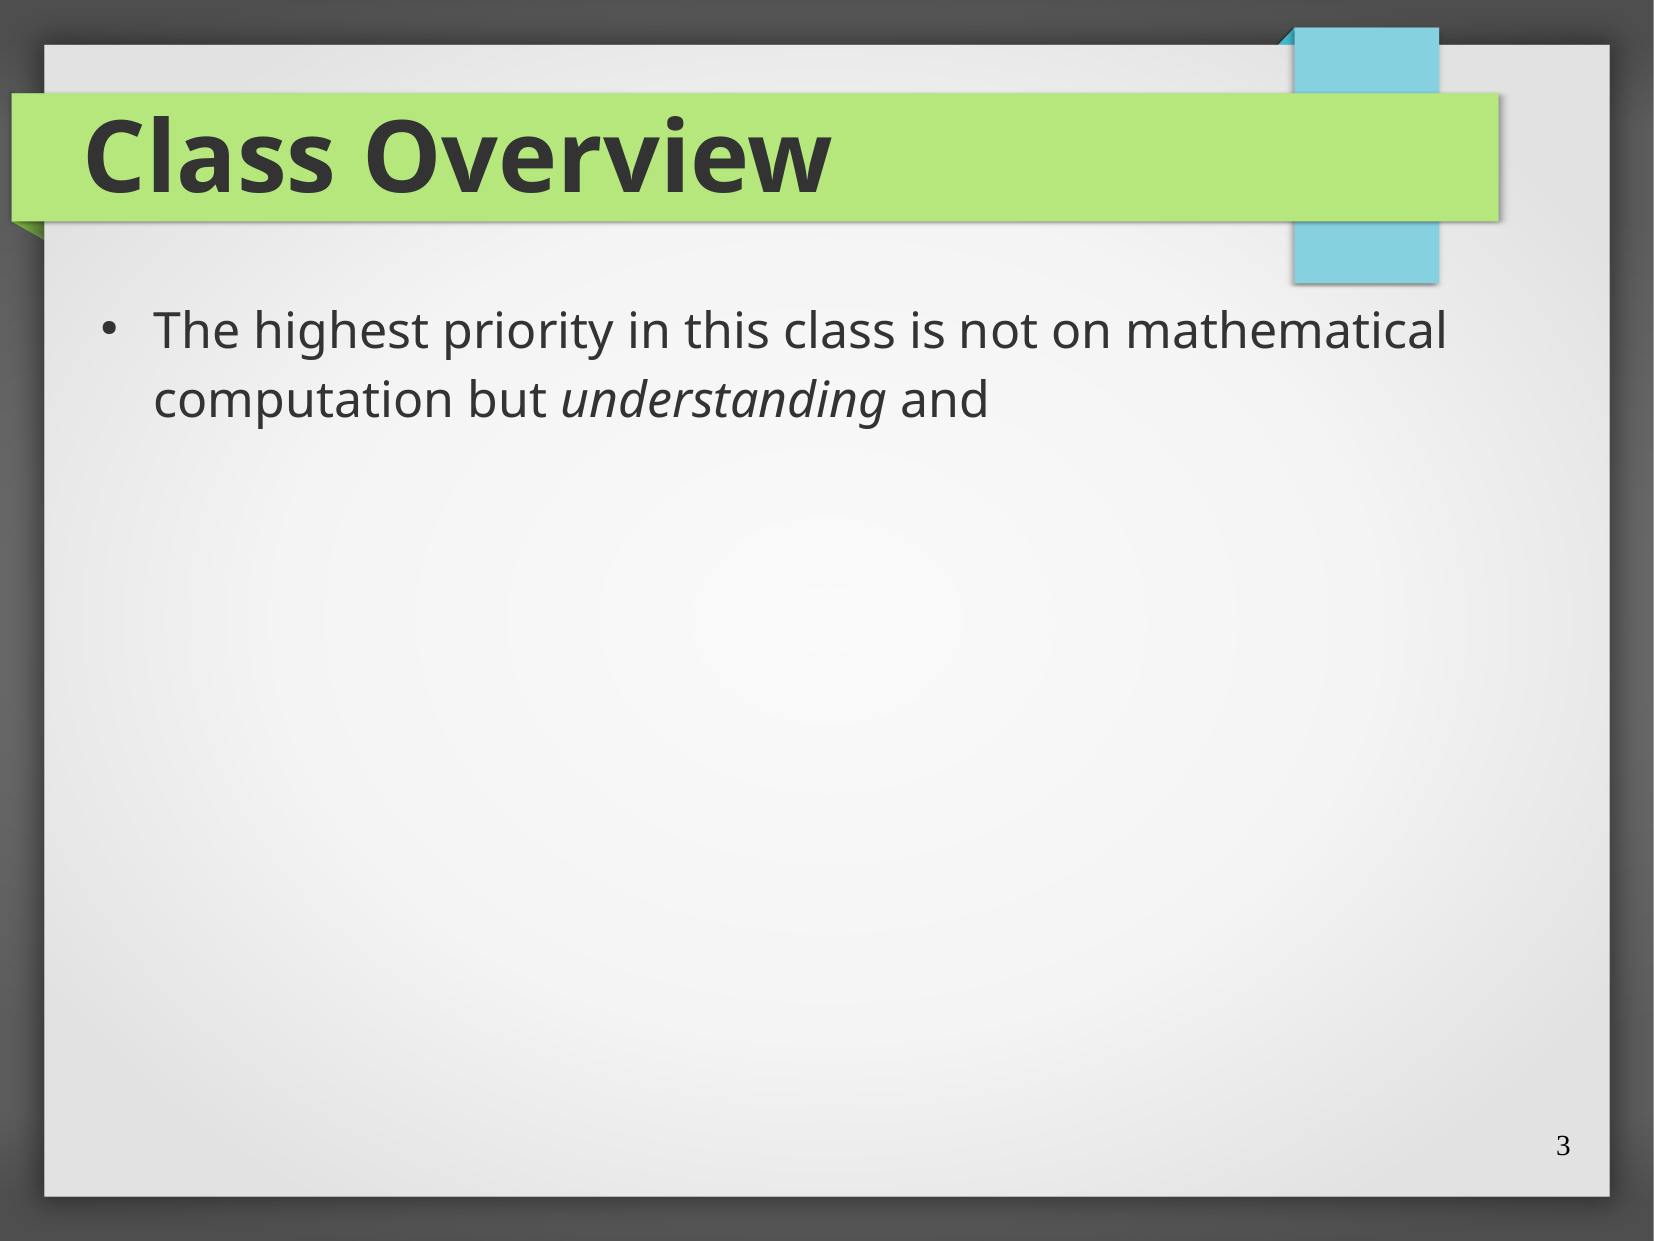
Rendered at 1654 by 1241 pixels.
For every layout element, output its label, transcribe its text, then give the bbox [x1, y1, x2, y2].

title Class Overview [82, 94, 1264, 213]
list The highest priority in this class is not on mathematical computation but understanding and [82, 295, 1571, 1015]
picture [0, 0, 1654, 1241]
